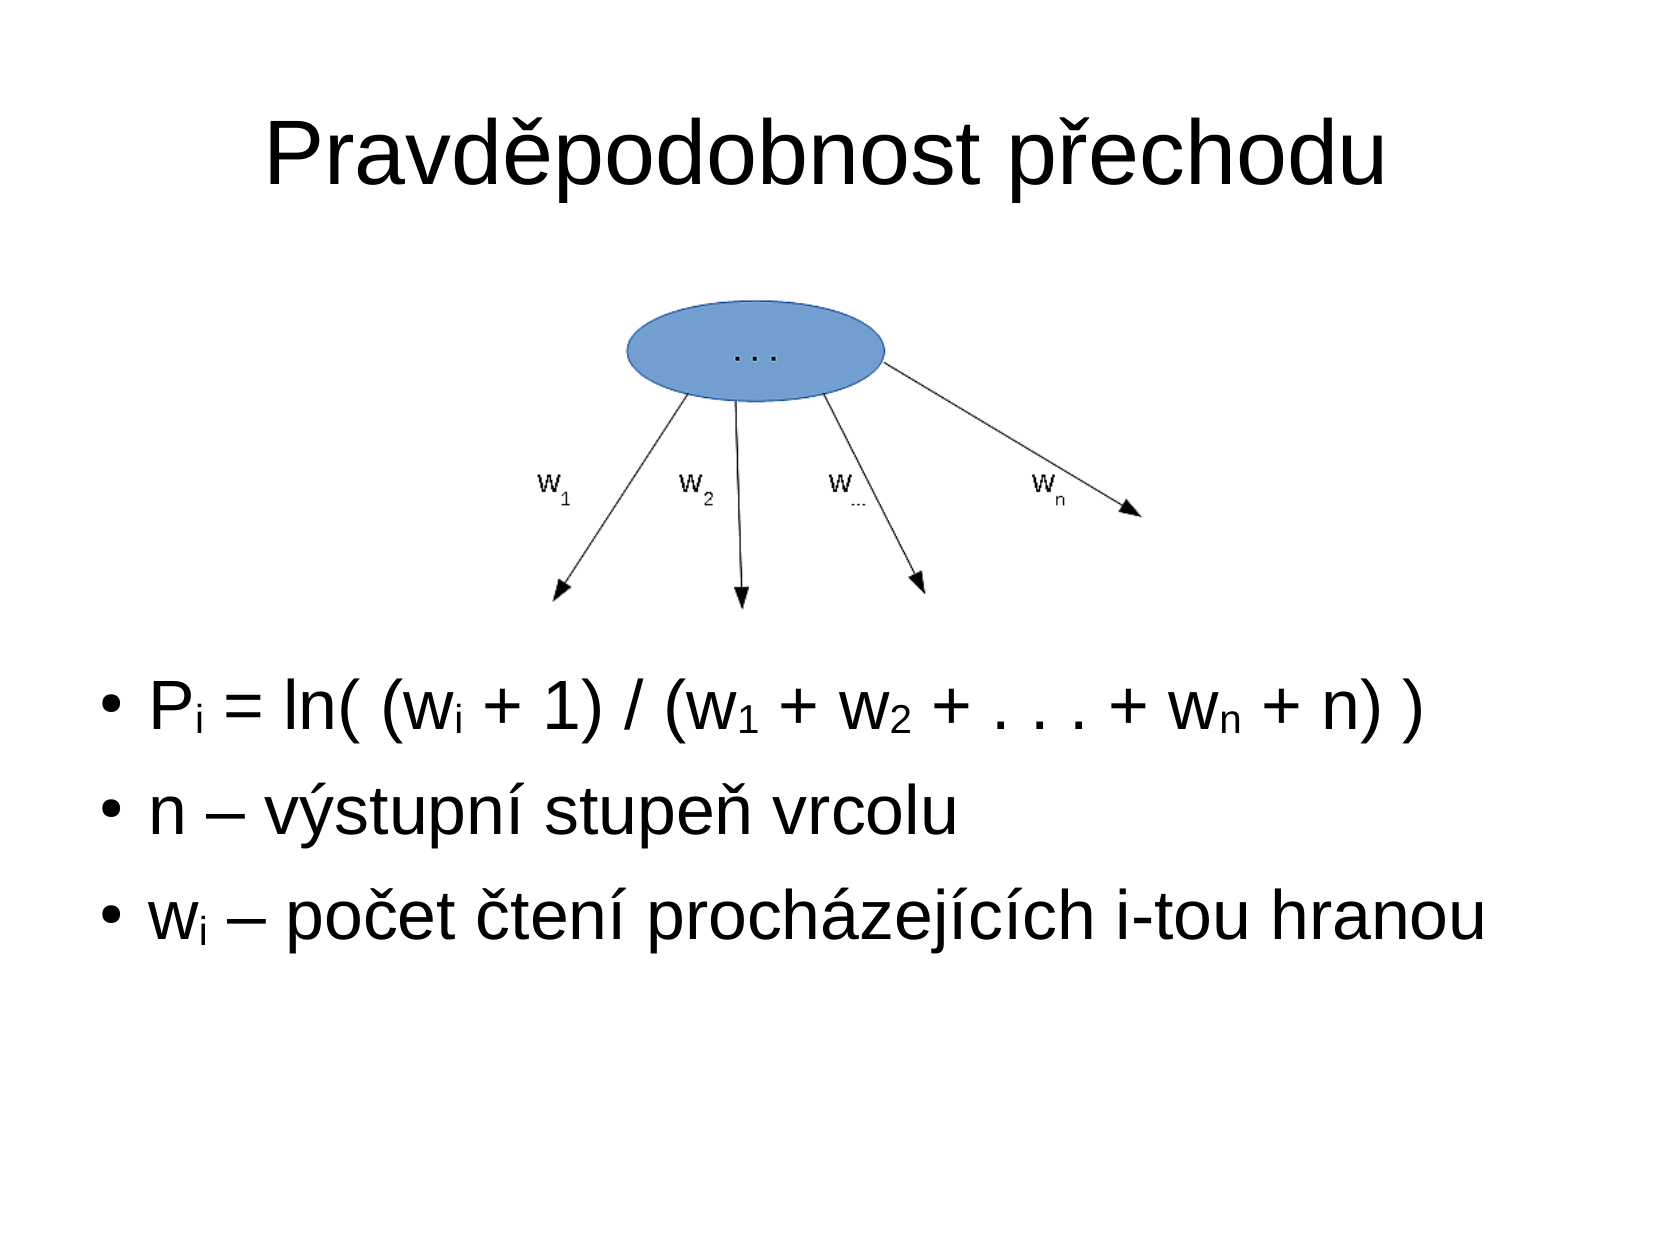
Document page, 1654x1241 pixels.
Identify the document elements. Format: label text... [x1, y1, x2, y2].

title Pravděpodobnost přechodu [82, 49, 1571, 257]
list Pi = ln( (wi + 1) / (w1 + w2 + . . . + wn + n) ) n – výstupní stupeň vrcolu wi – počet čtení procházejících i-tou hranou [82, 665, 1571, 1009]
picture [463, 290, 1190, 634]
